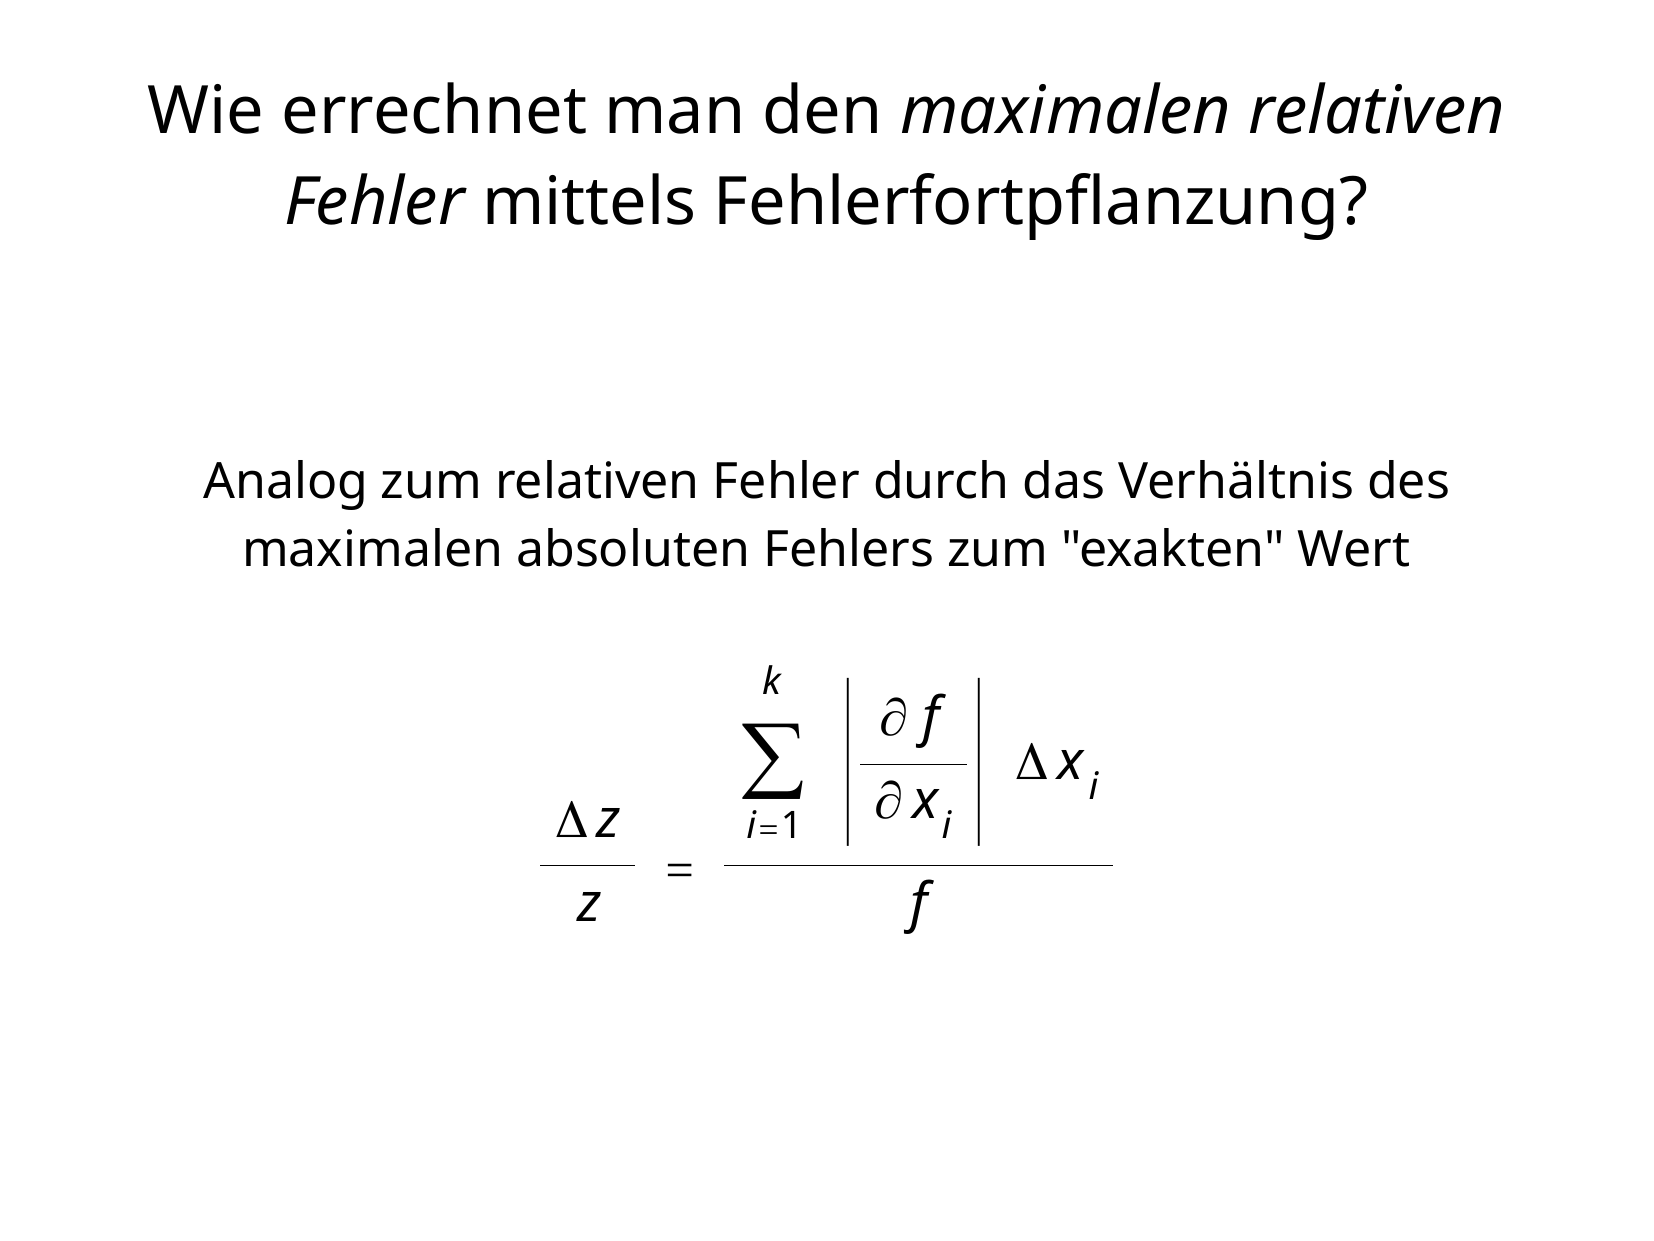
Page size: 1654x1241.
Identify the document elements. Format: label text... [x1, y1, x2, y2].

chart [532, 658, 1122, 936]
title Wie errechnet man den maximalen relativen Fehler mittels Fehlerfortpflanzung? [82, 49, 1571, 257]
subtitle Analog zum relativen Fehler durch das Verhältnis des maximalen absoluten Fehlers zum "exakten" Wert [82, 290, 1571, 1010]
